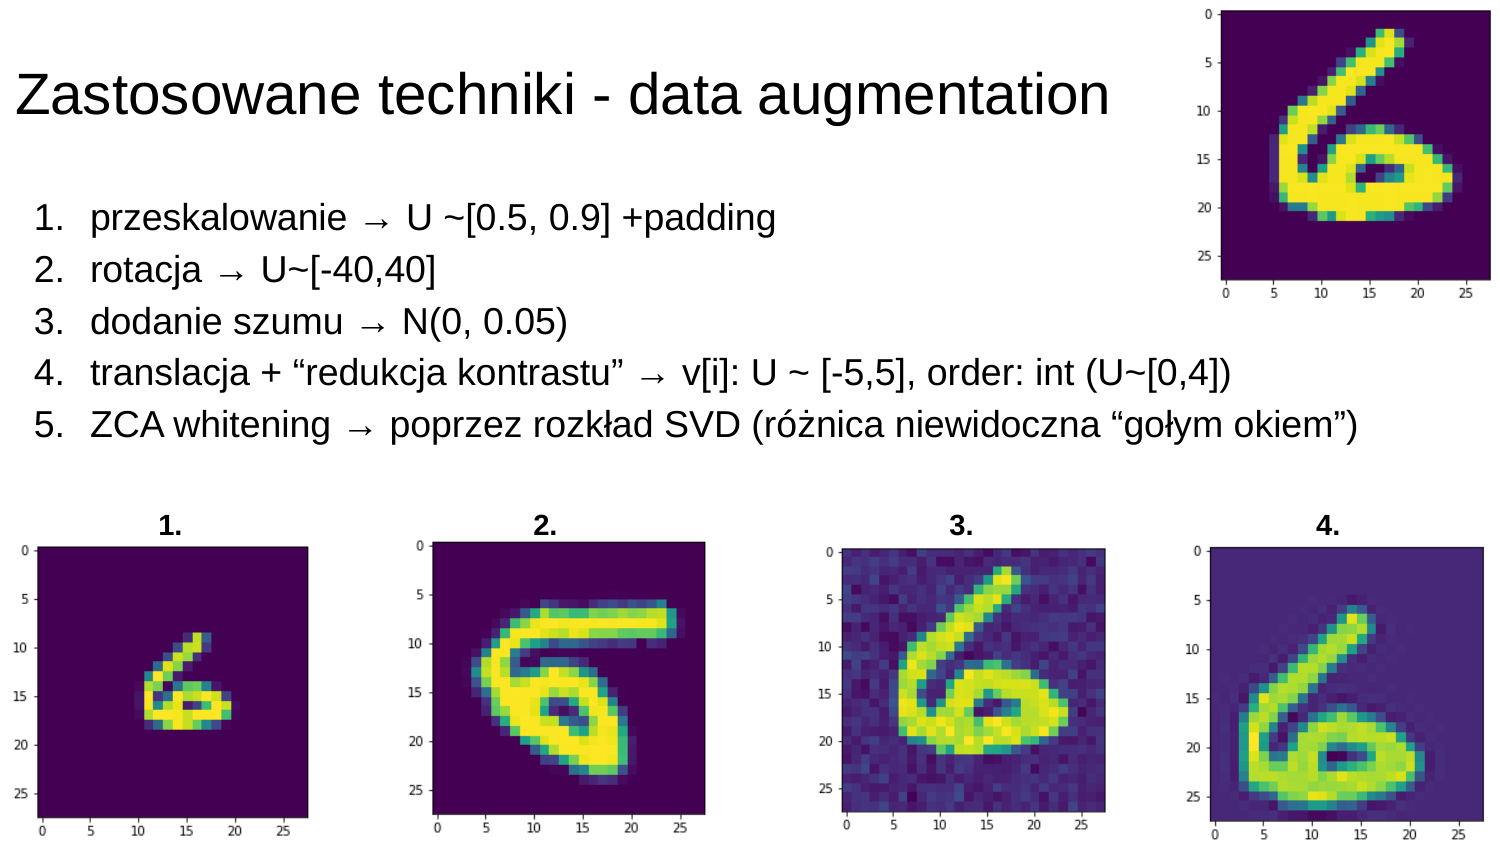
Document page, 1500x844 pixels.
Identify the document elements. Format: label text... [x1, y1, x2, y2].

picture [812, 541, 1114, 839]
picture [1168, 536, 1500, 844]
text_box 1. 2. 3. 4. [143, 490, 1446, 572]
picture [0, 536, 322, 844]
list przeskalowanie → U ~[0.5, 0.9] +padding rotacja → U~[-40,40] dodanie szumu → N(0, 0.05) translacja + “redukcja kontrastu” → v[i]: U ~ [-5,5], order: int (U~[0,4]) ZCA whitening → poprzez rozkład SVD (różnica niewidoczna “gołym okiem”) [0, 171, 1500, 469]
picture [399, 536, 713, 844]
picture [1178, 0, 1500, 308]
title Zastosowane techniki - data augmentation [0, 41, 1178, 136]
